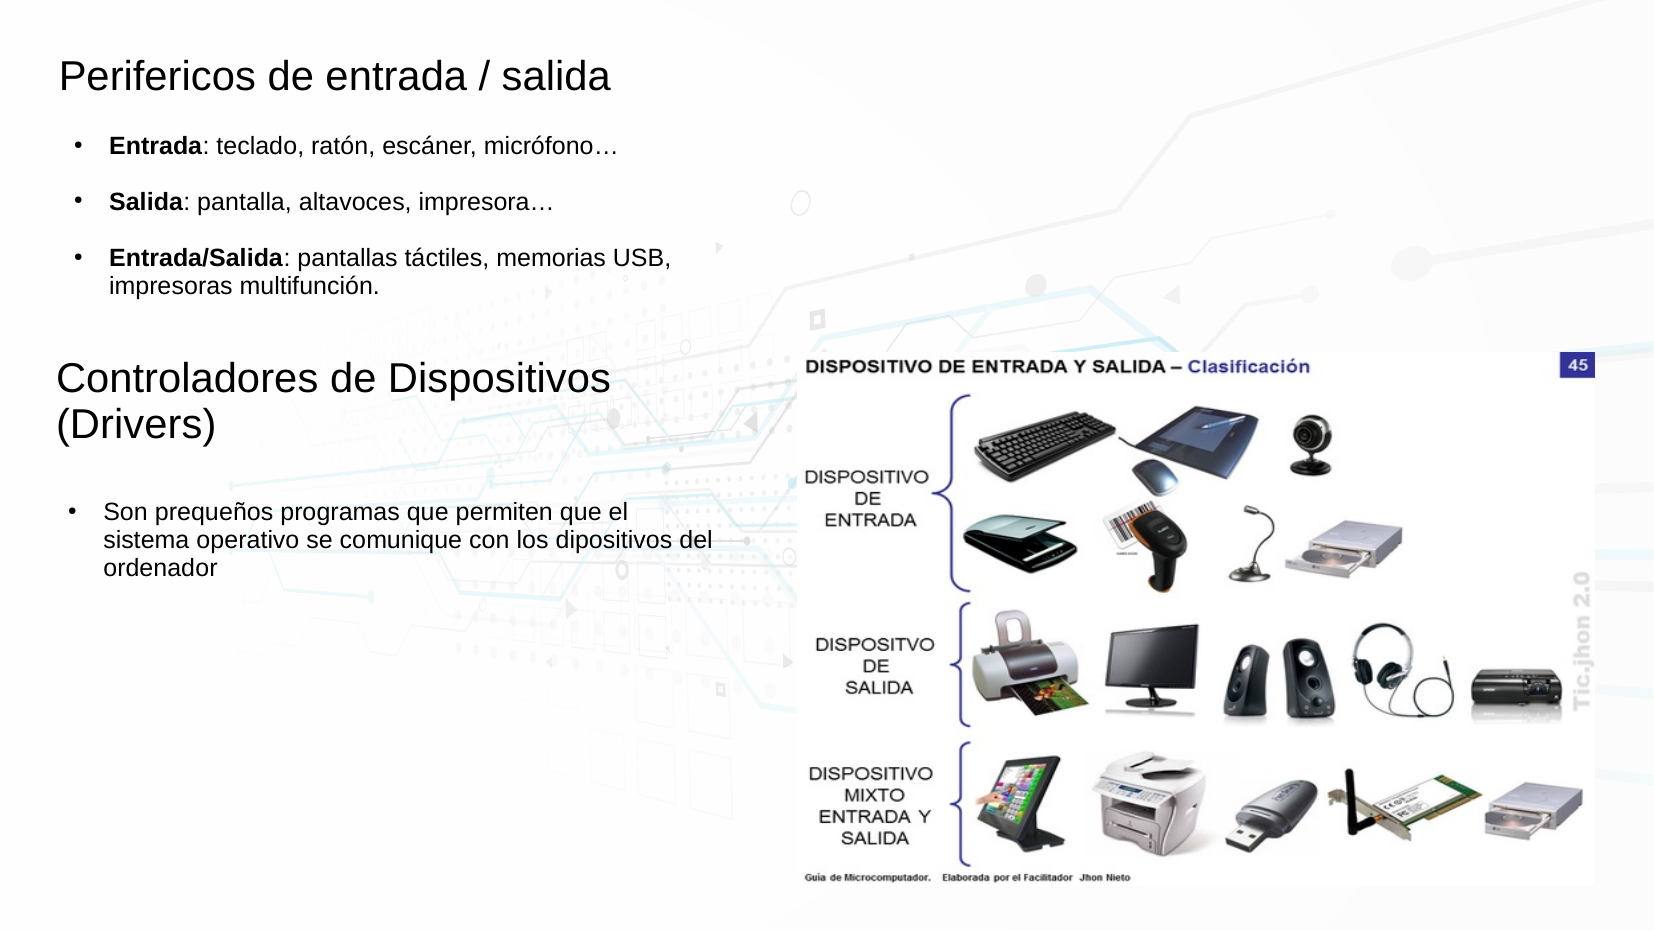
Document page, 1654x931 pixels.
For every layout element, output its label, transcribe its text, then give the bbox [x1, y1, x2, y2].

picture [797, 352, 1595, 886]
text_box Son prequeños programas que permiten que el sistema operativo se comunique con los dipositivos del ordenador [53, 490, 733, 589]
text_box Controladores de Dispositivos (Drivers) [41, 346, 721, 455]
text_box Perifericos de entrada / salida [43, 45, 626, 107]
text_box Entrada: teclado, ratón, escáner, micrófono… Salida: pantalla, altavoces, impresora… Entrada/Salida: pantallas táctiles, memorias USB, impresoras multifunción. [59, 124, 709, 346]
